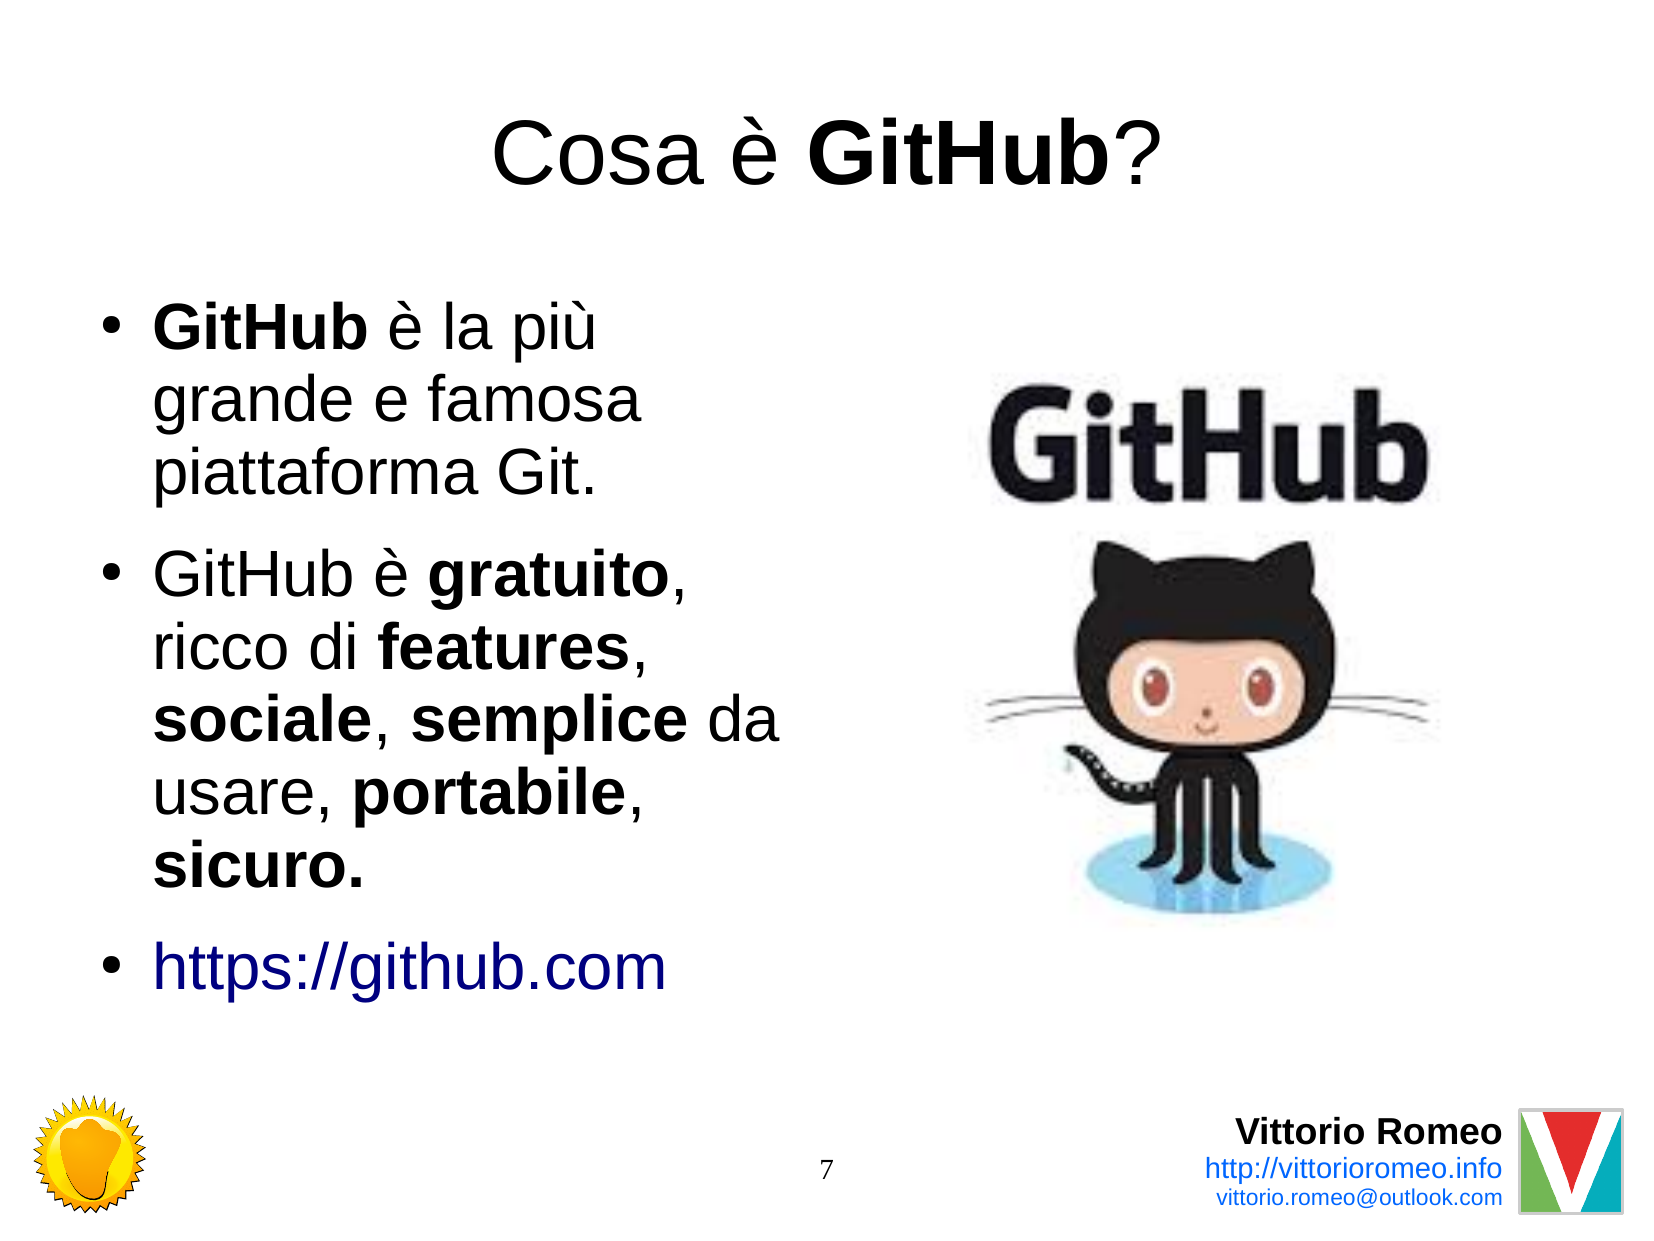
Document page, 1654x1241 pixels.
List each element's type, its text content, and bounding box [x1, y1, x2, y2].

picture [1521, 1112, 1621, 1212]
picture [888, 348, 1529, 951]
title Cosa è GitHub? [82, 49, 1571, 257]
list GitHub è la più grande e famosa piattaforma Git. GitHub è gratuito, ricco di features, sociale, semplice da usare, portabile, sicuro. https://github.com [82, 290, 809, 1010]
